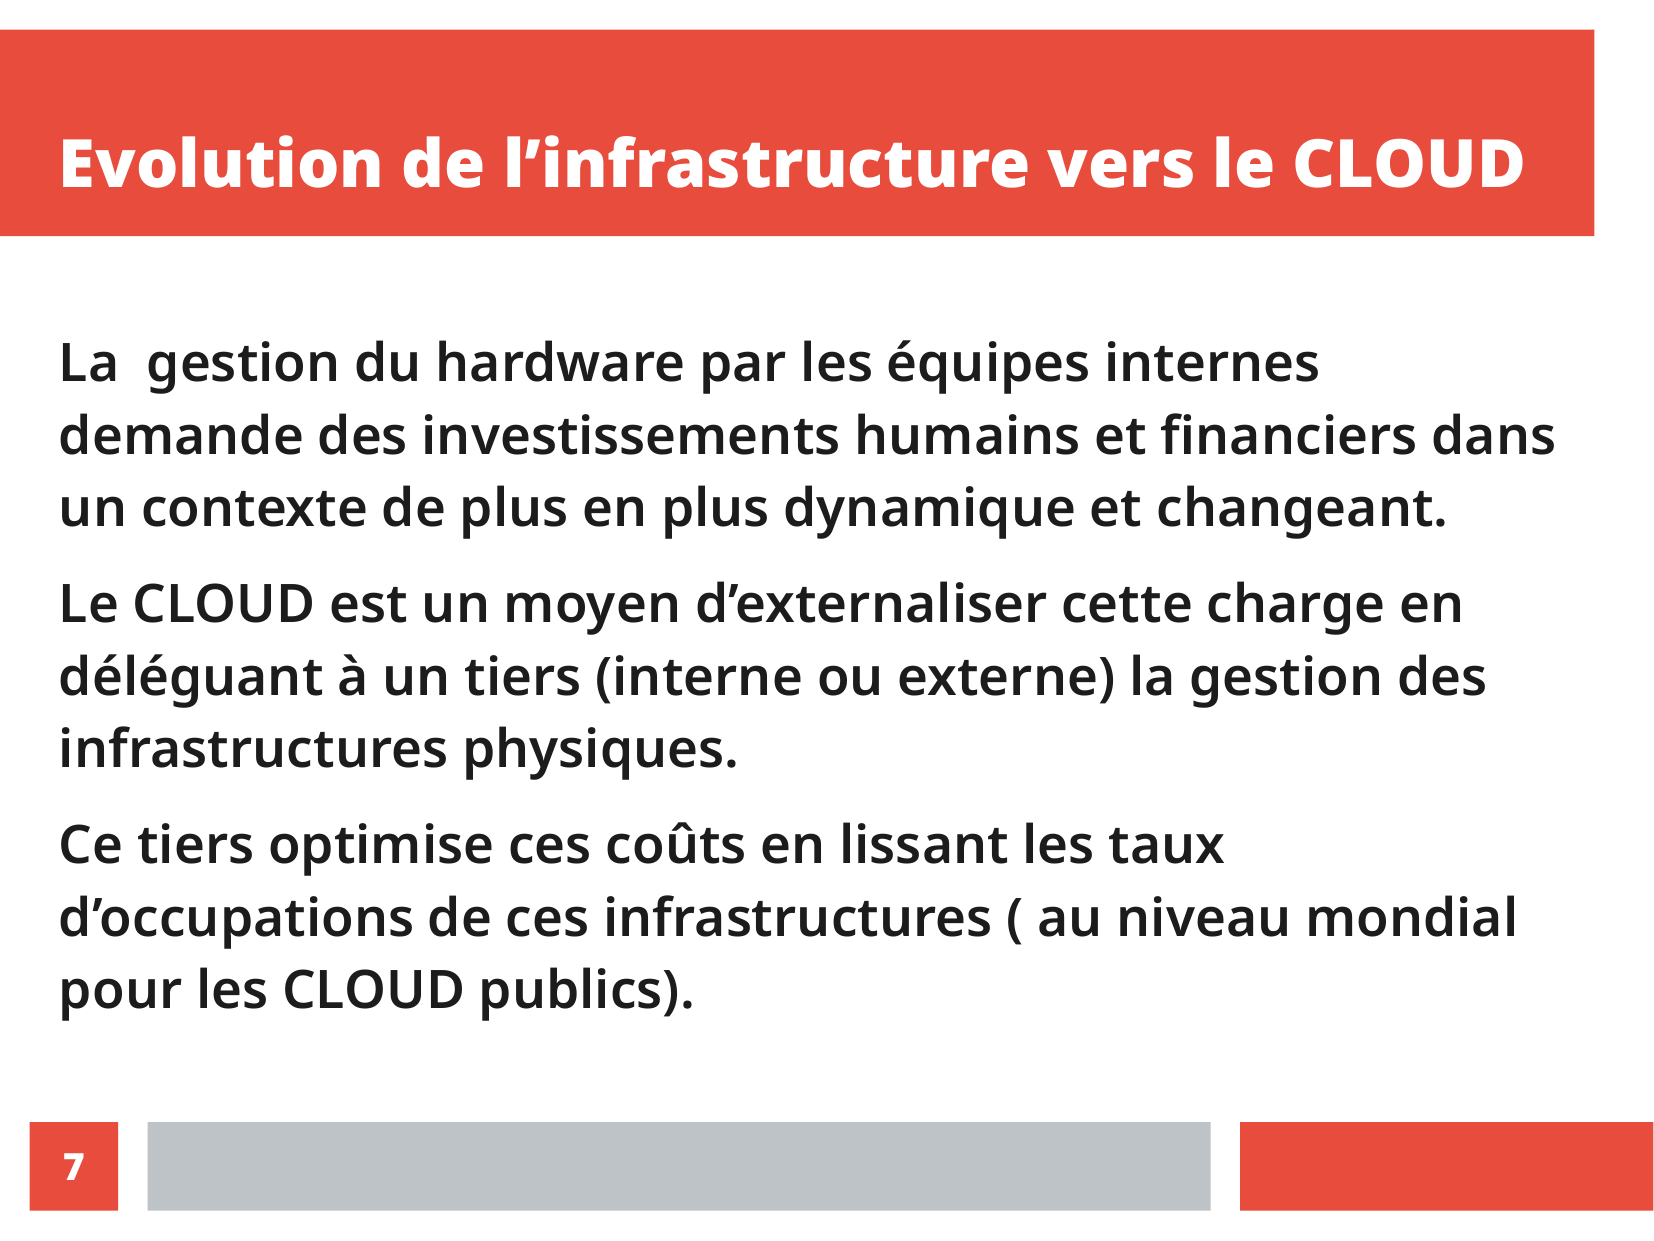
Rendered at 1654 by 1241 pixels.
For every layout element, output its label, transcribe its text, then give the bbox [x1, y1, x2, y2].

title Evolution de l’infrastructure vers le CLOUD [59, 59, 1595, 207]
list La gestion du hardware par les équipes internes demande des investissements humains et financiers dans un contexte de plus en plus dynamique et changeant. Le CLOUD est un moyen d’externaliser cette charge en déléguant à un tiers (interne ou externe) la gestion des infrastructures physiques. Ce tiers optimise ces coûts en lissant les taux d’occupations de ces infrastructures ( au niveau mondial pour les CLOUD publics). [59, 324, 1565, 1093]
